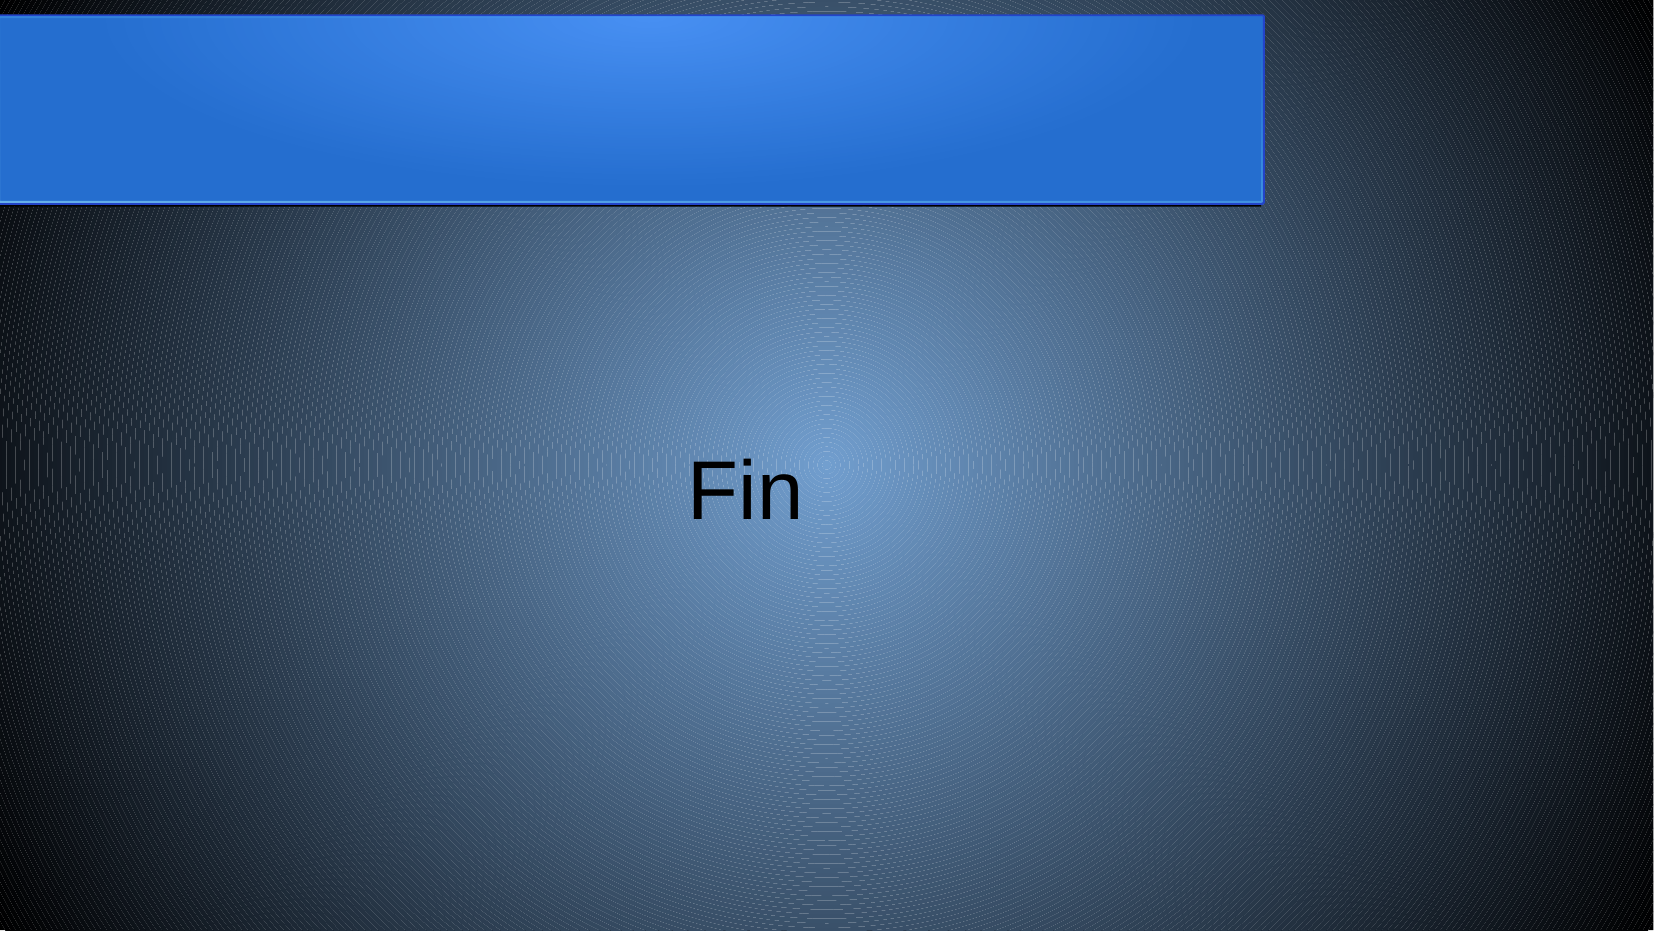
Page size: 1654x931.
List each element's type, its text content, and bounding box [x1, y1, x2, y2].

text_box Fin [673, 437, 945, 615]
